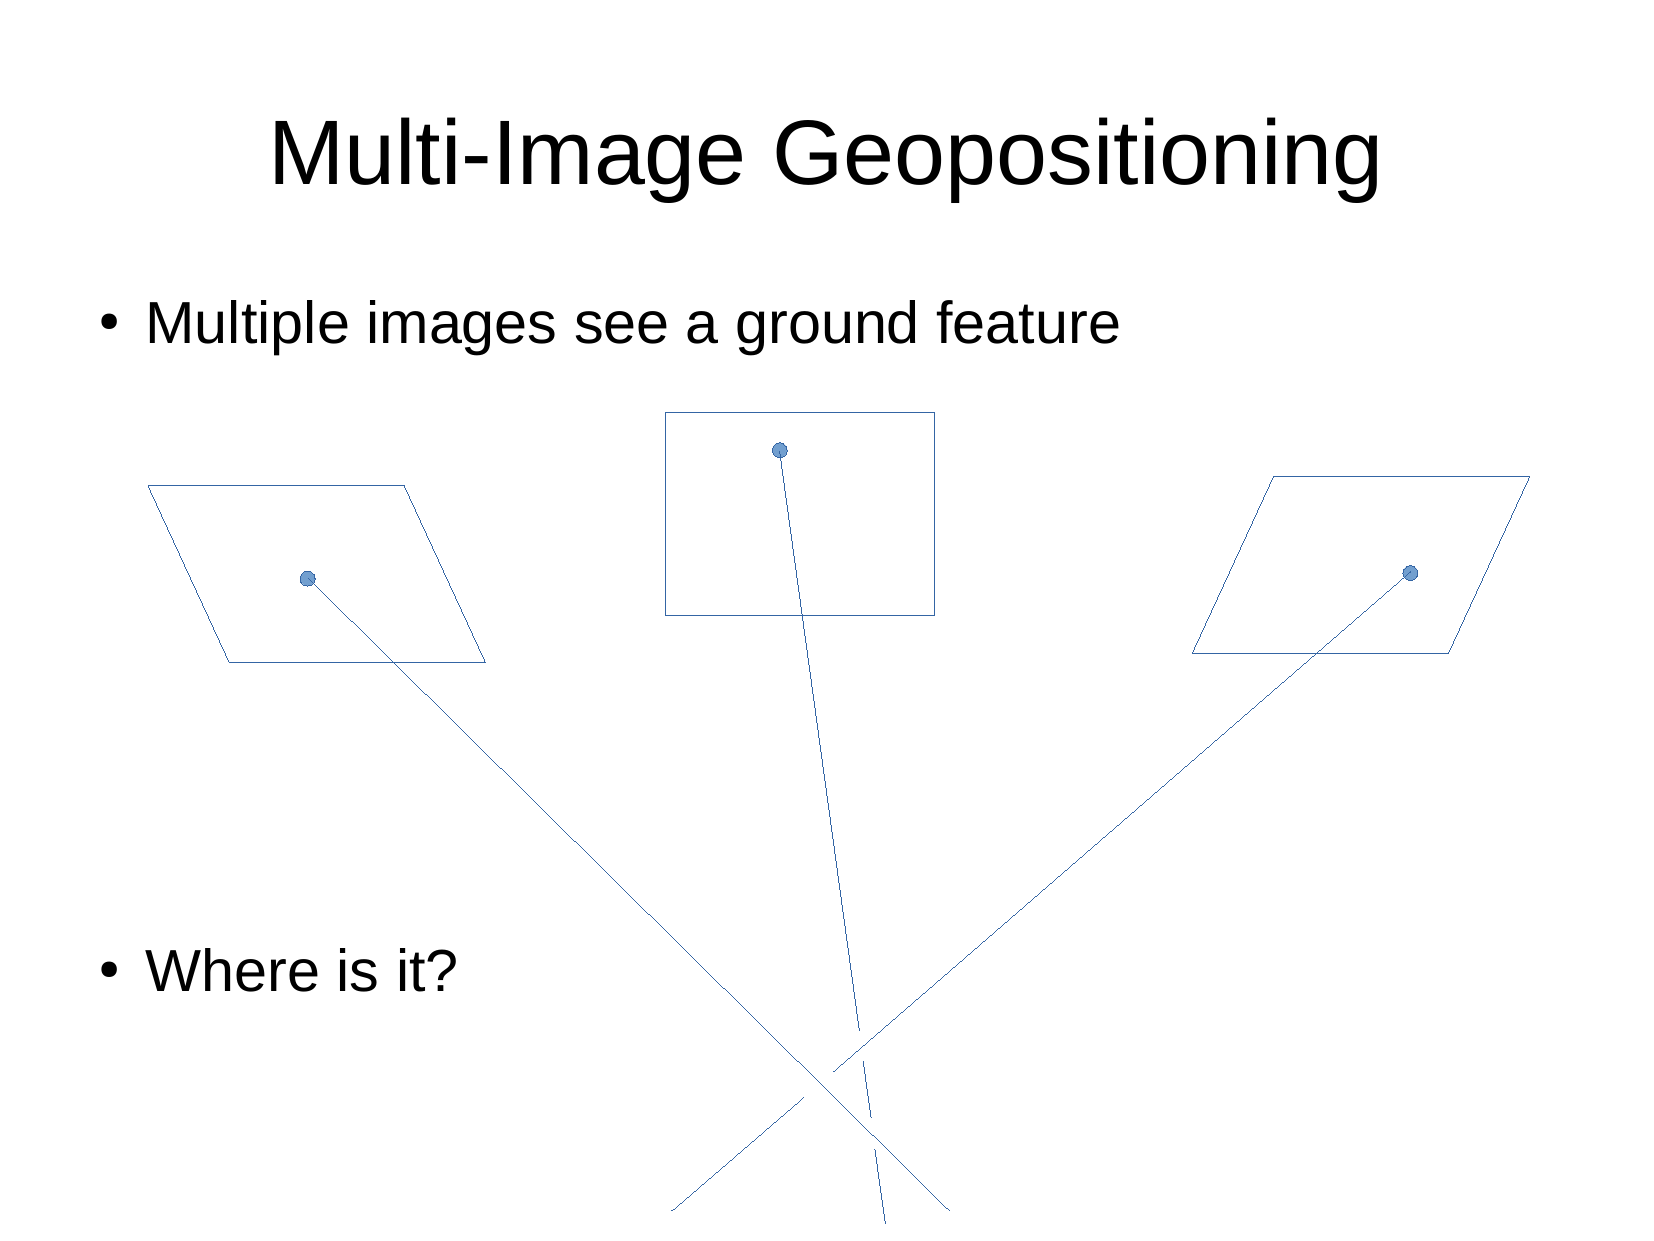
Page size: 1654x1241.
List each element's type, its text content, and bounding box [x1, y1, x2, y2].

title Multi-Image Geopositioning [82, 49, 1571, 257]
list Multiple images see a ground feature Where is it? [82, 290, 1571, 1010]
